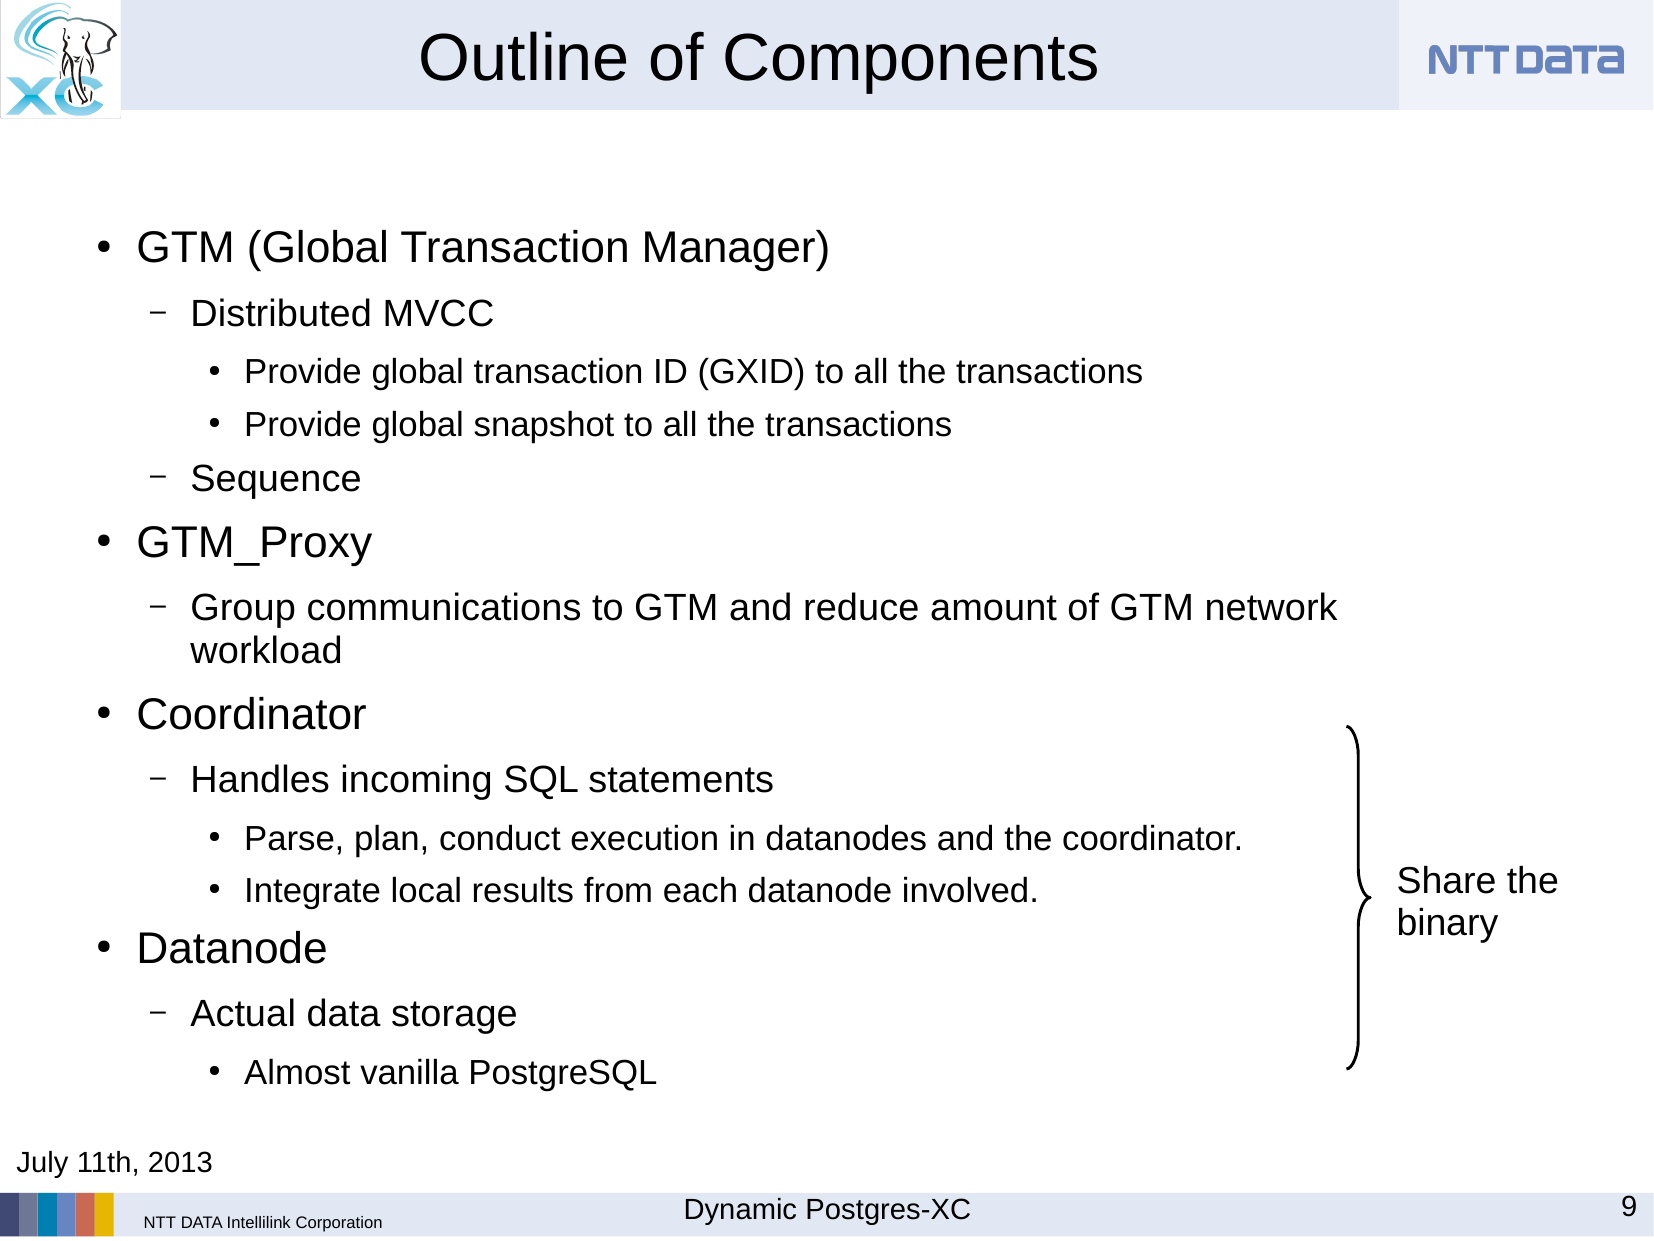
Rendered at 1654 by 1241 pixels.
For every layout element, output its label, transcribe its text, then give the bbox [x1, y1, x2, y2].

text_box Share the binary [1381, 851, 1595, 951]
list GTM (Global Transaction Manager) Distributed MVCC Provide global transaction ID (GXID) to all the transactions Provide global snapshot to all the transactions Sequence GTM_Proxy Group communications to GTM and reduce amount of GTM network workload Coordinator Handles incoming SQL statements Parse, plan, conduct execution in datanodes and the coordinator. Integrate local results from each datanode involved. Datanode Actual data storage Almost vanilla PostgreSQL [82, 222, 1359, 1099]
picture [1429, 45, 1624, 74]
picture [0, 0, 121, 119]
title Outline of Components [120, 3, 1399, 110]
